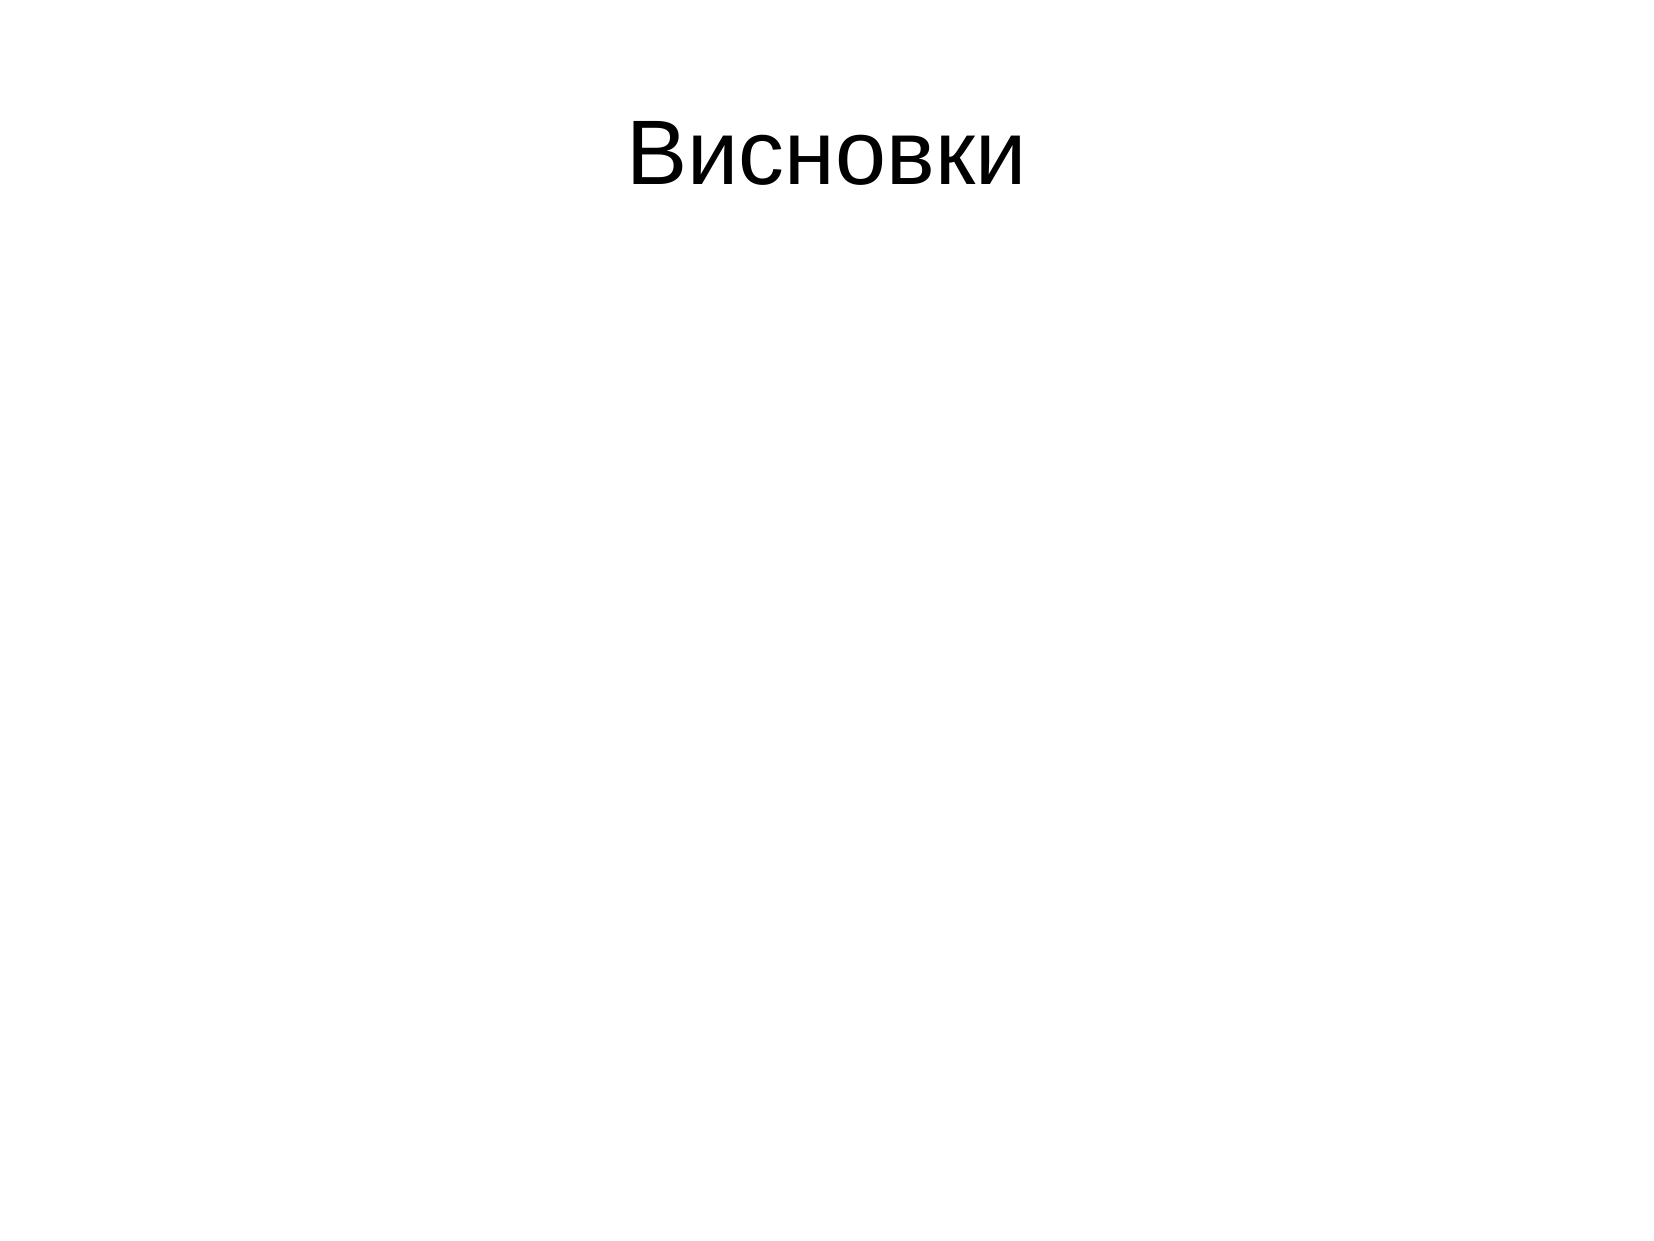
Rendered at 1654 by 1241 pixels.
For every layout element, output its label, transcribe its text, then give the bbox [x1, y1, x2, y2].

title Висновки [82, 49, 1571, 257]
